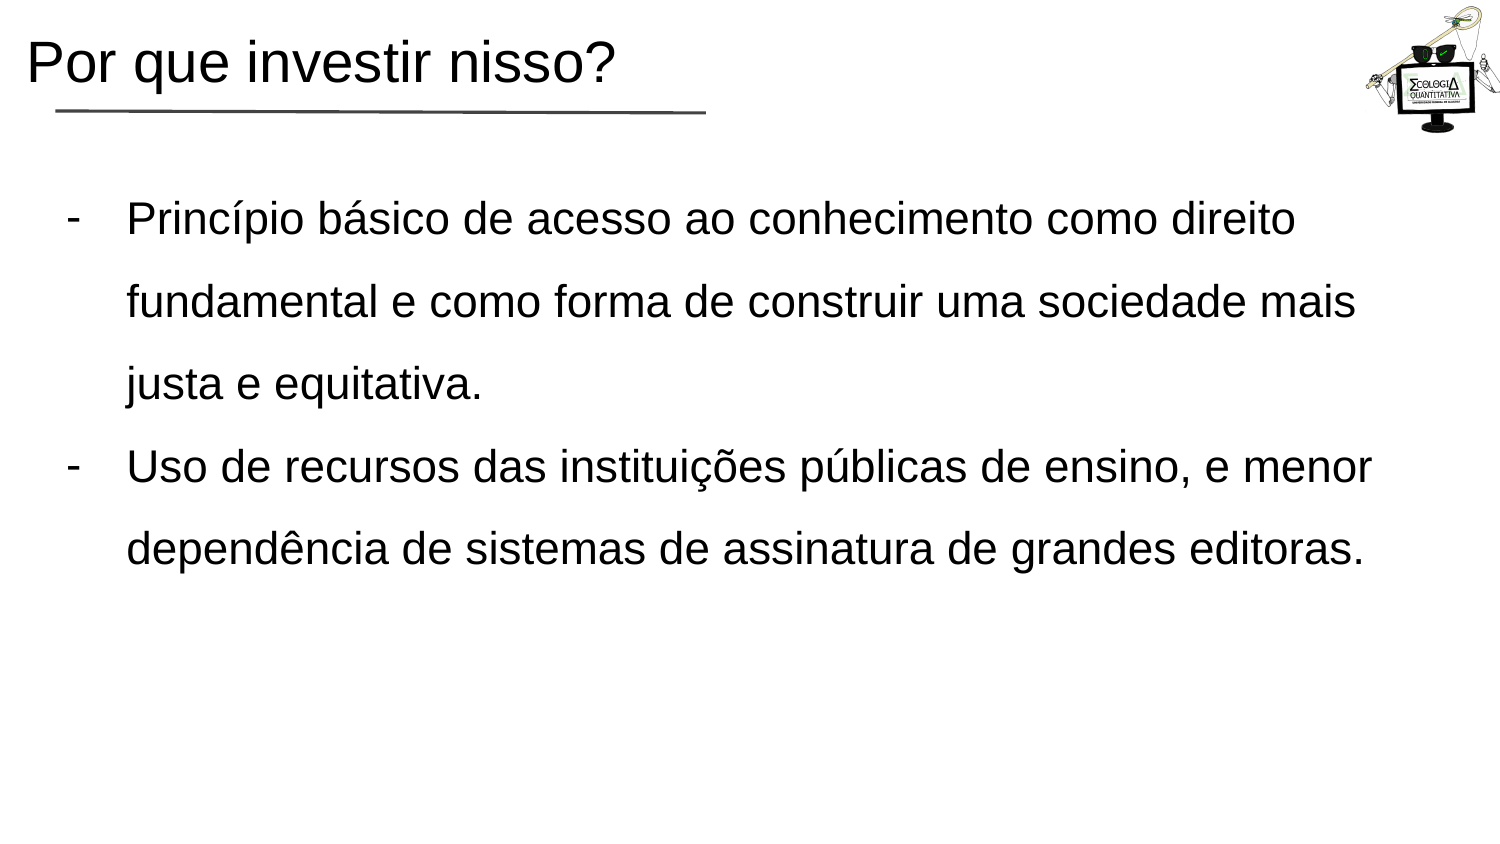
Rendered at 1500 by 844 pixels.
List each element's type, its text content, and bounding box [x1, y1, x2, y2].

text_box Por que investir nisso? [11, 9, 1210, 117]
picture [1365, 3, 1500, 135]
text_box Princípio básico de acesso ao conhecimento como direito fundamental e como forma de construir uma sociedade mais justa e equitativa. Uso de recursos das instituições públicas de ensino, e menor dependência de sistemas de assinatura de grandes editoras. [36, 146, 1412, 801]
